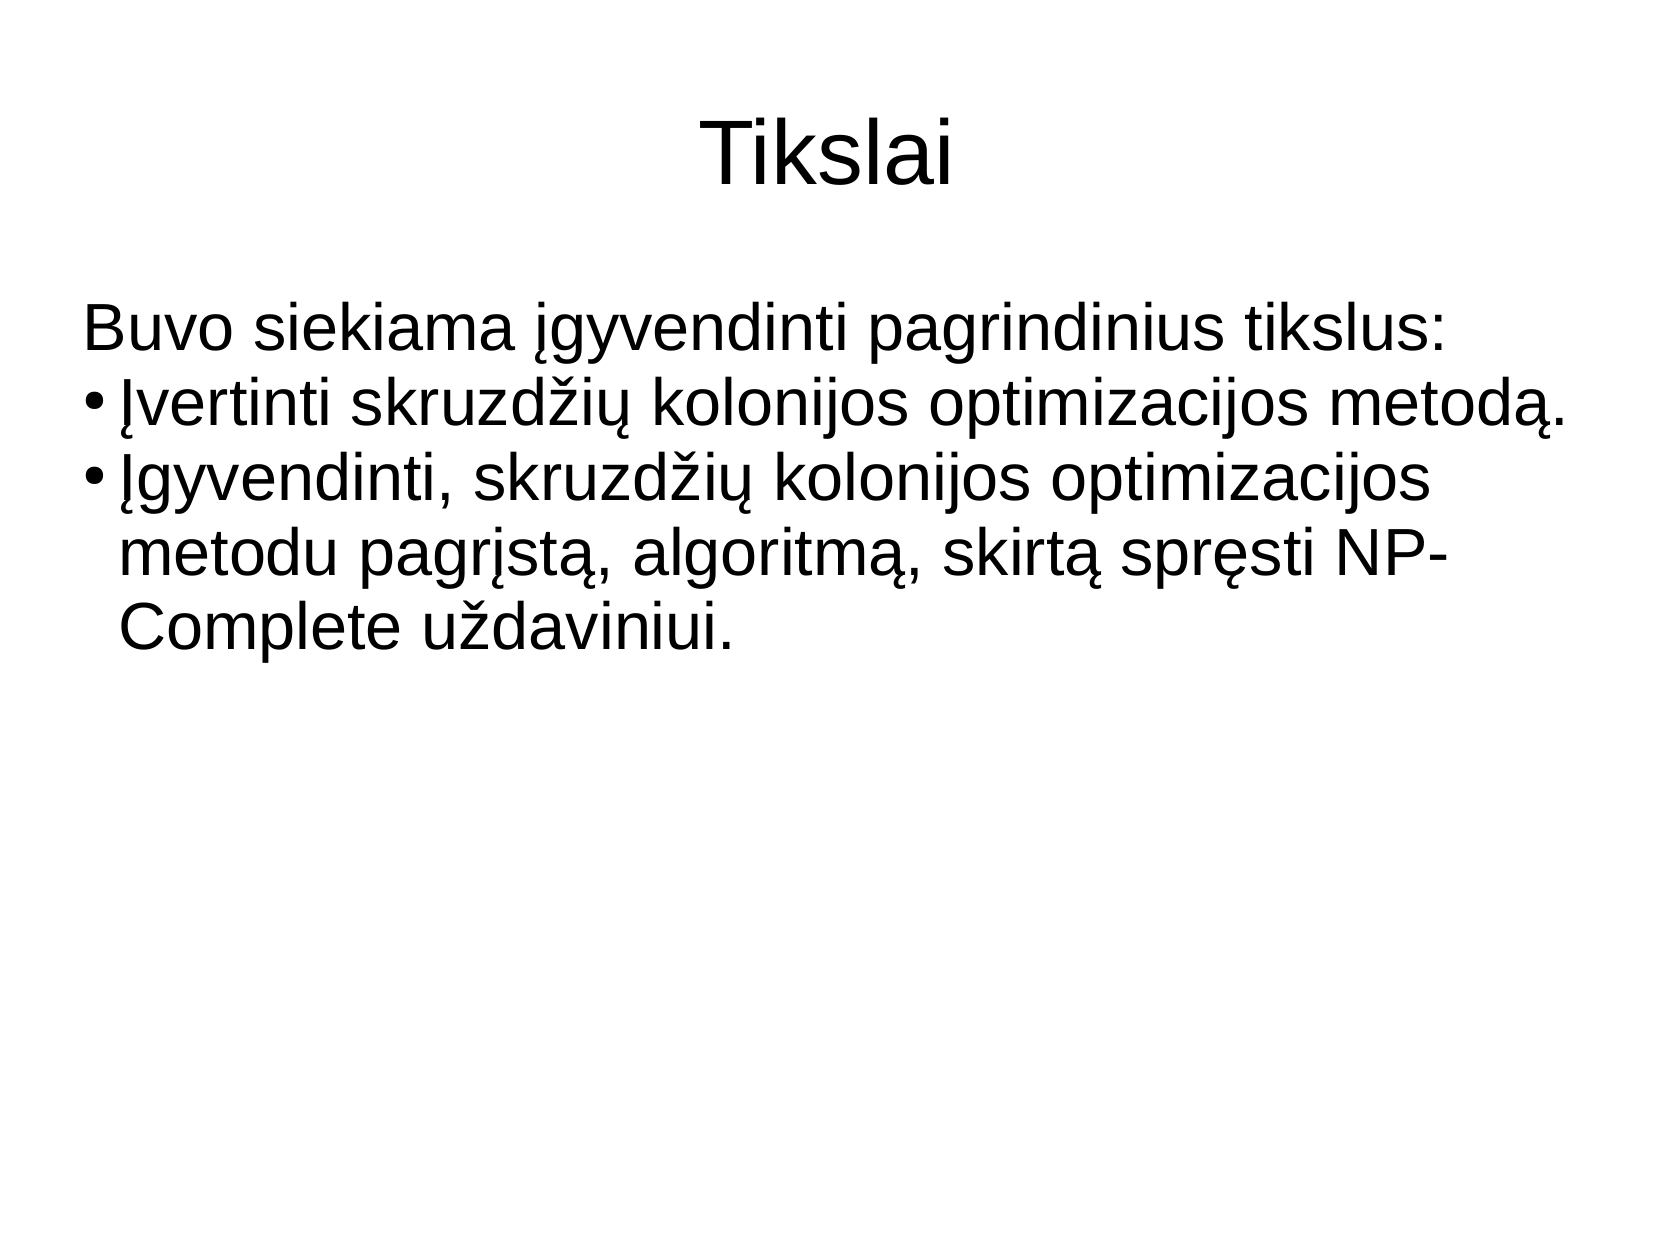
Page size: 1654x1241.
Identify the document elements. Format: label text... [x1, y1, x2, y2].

title Tikslai [82, 49, 1571, 257]
subtitle Buvo siekiama įgyvendinti pagrindinius tikslus: Įvertinti skruzdžių kolonijos optimizacijos metodą. Įgyvendinti, skruzdžių kolonijos optimizacijos metodu pagrįstą, algoritmą, skirtą spręsti NP-Complete uždaviniui. [82, 290, 1571, 1010]
